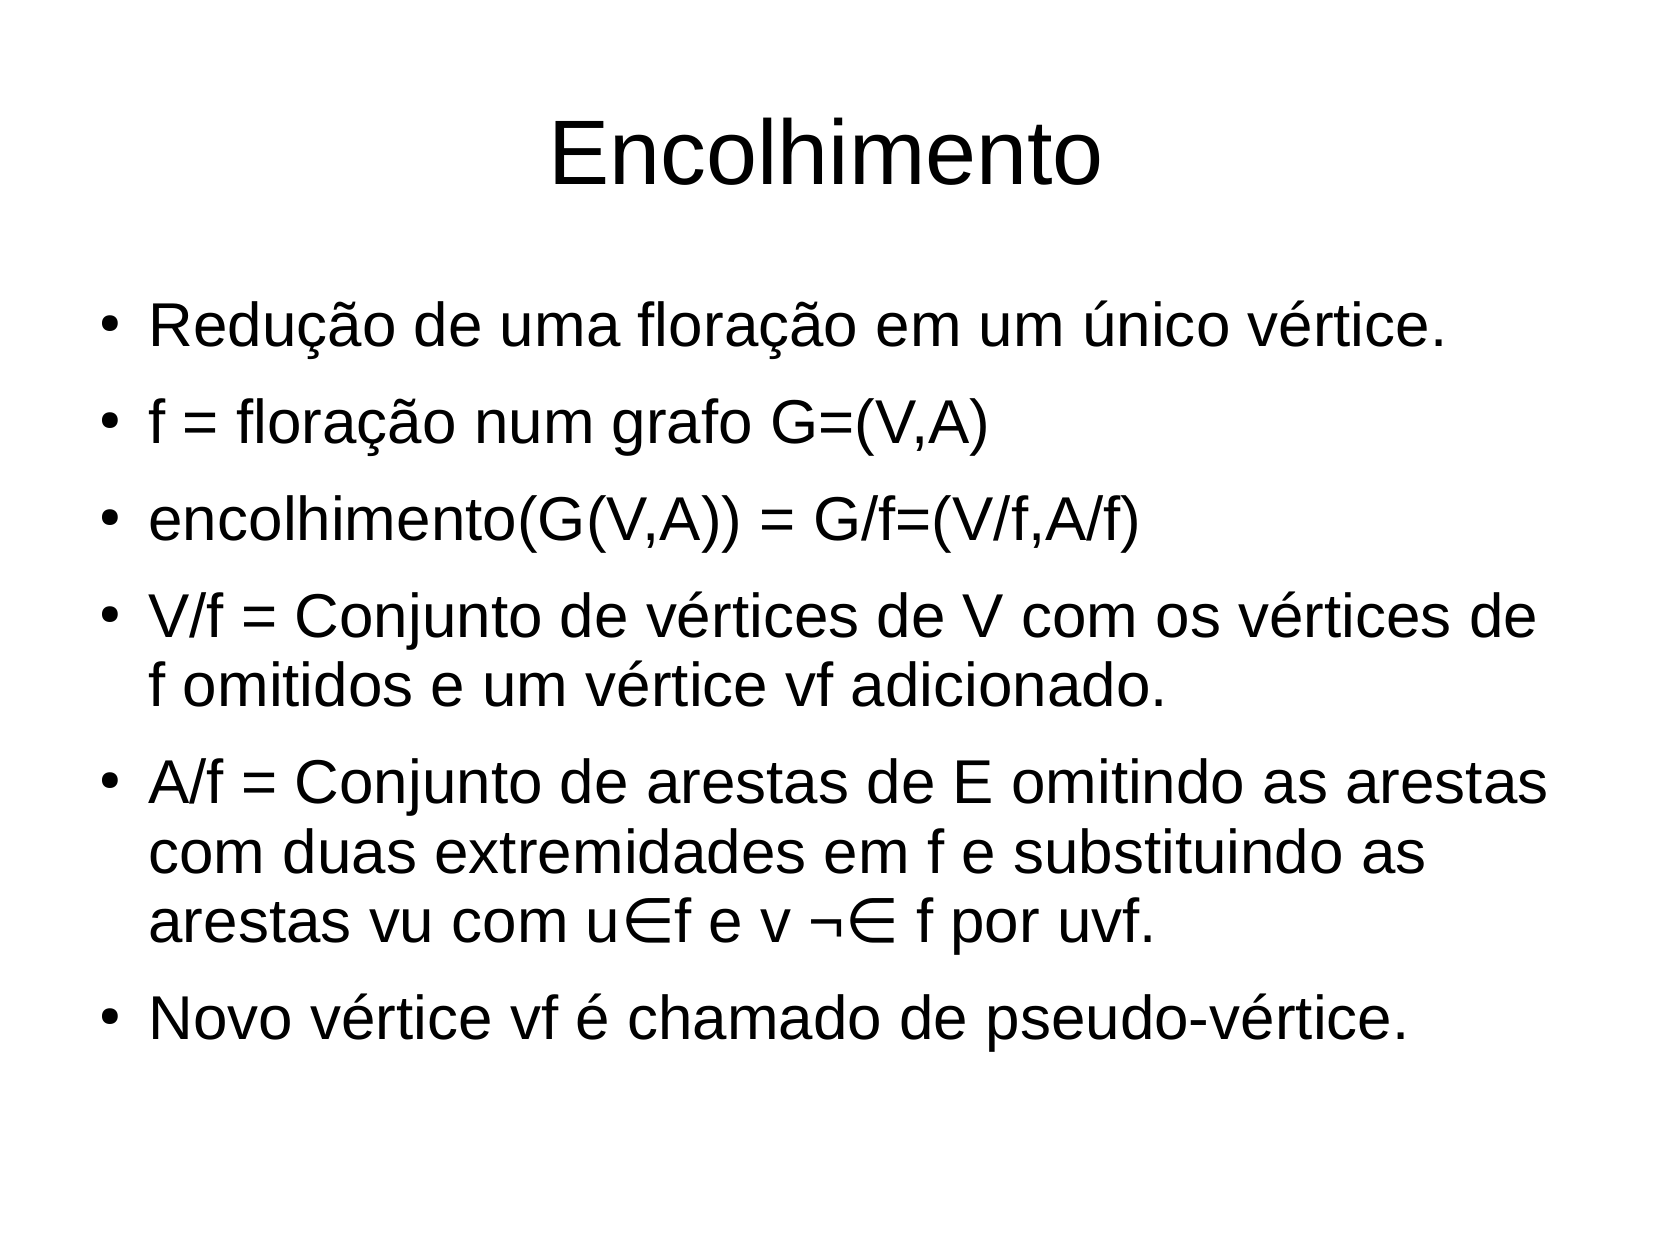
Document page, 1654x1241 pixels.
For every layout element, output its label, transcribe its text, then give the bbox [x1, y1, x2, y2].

title Encolhimento [82, 49, 1571, 257]
list Redução de uma floração em um único vértice. f = floração num grafo G=(V,A) encolhimento(G(V,A)) = G/f=(V/f,A/f) V/f = Conjunto de vértices de V com os vértices de f omitidos e um vértice vf adicionado. A/f = Conjunto de arestas de E omitindo as arestas com duas extremidades em f e substituindo as arestas vu com u∈f e v ¬∈ f por uvf. Novo vértice vf é chamado de pseudo-vértice. [82, 290, 1571, 1109]
